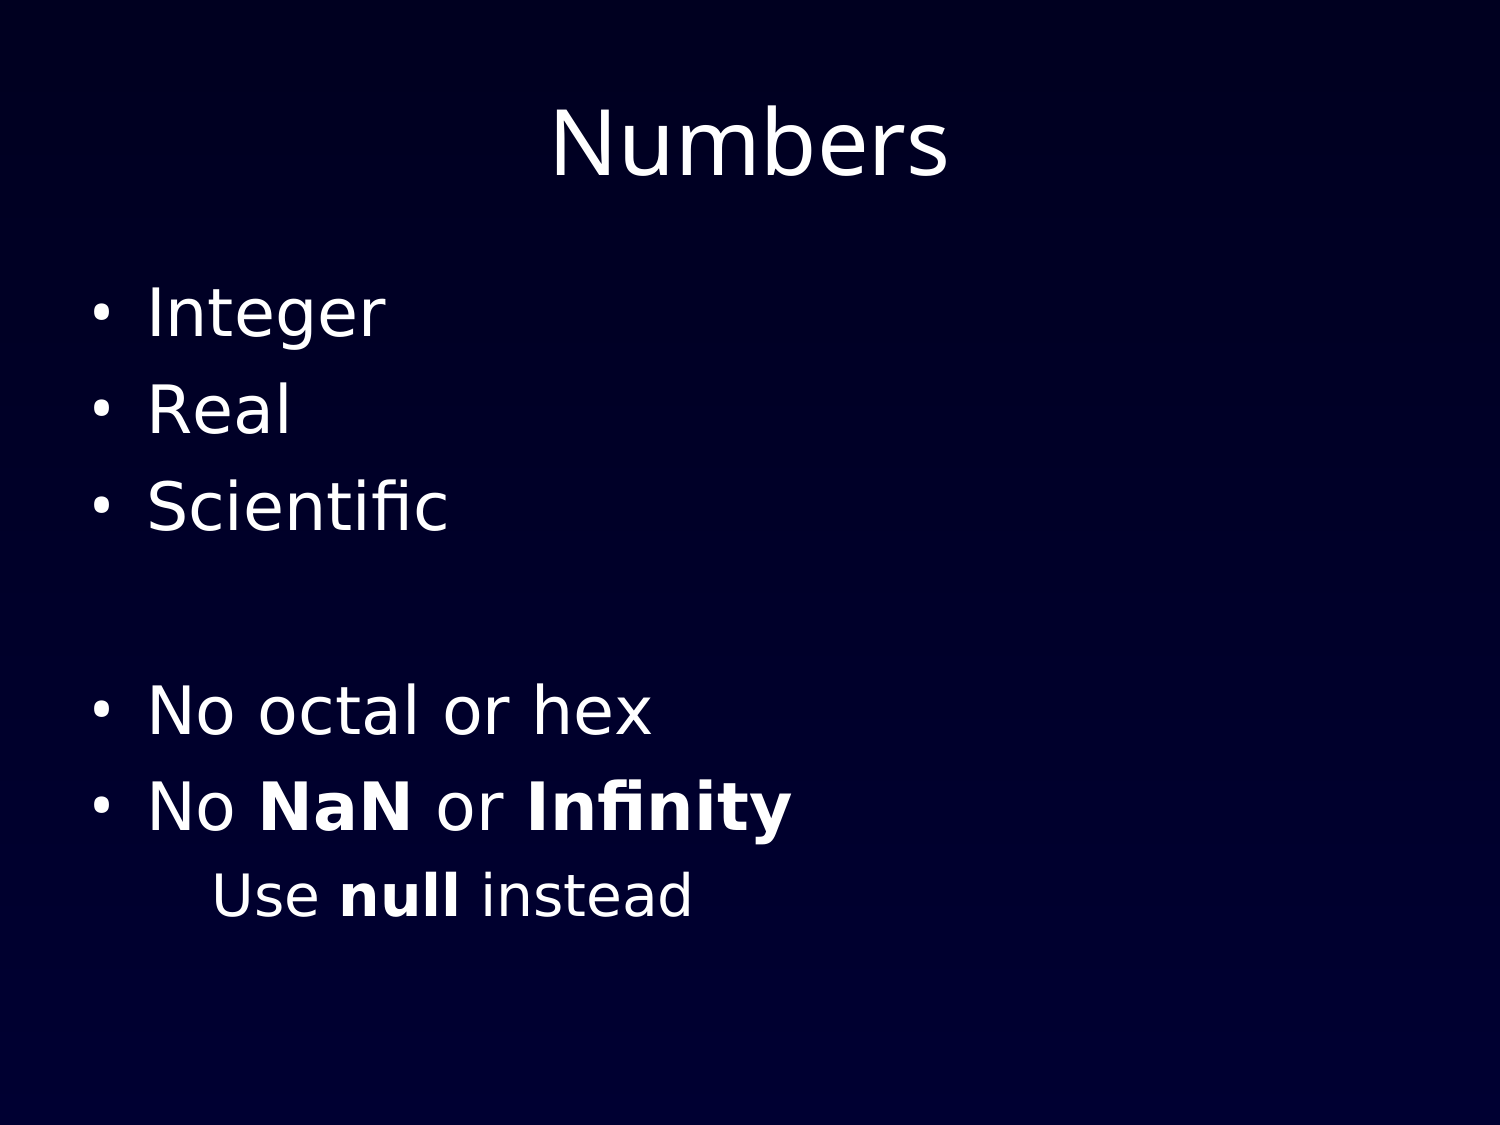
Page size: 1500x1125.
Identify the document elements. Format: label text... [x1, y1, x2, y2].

title Numbers [75, 45, 1426, 233]
list Integer Real Scientific No octal or hex No NaN or Infinity Use null instead [75, 262, 1426, 1101]
